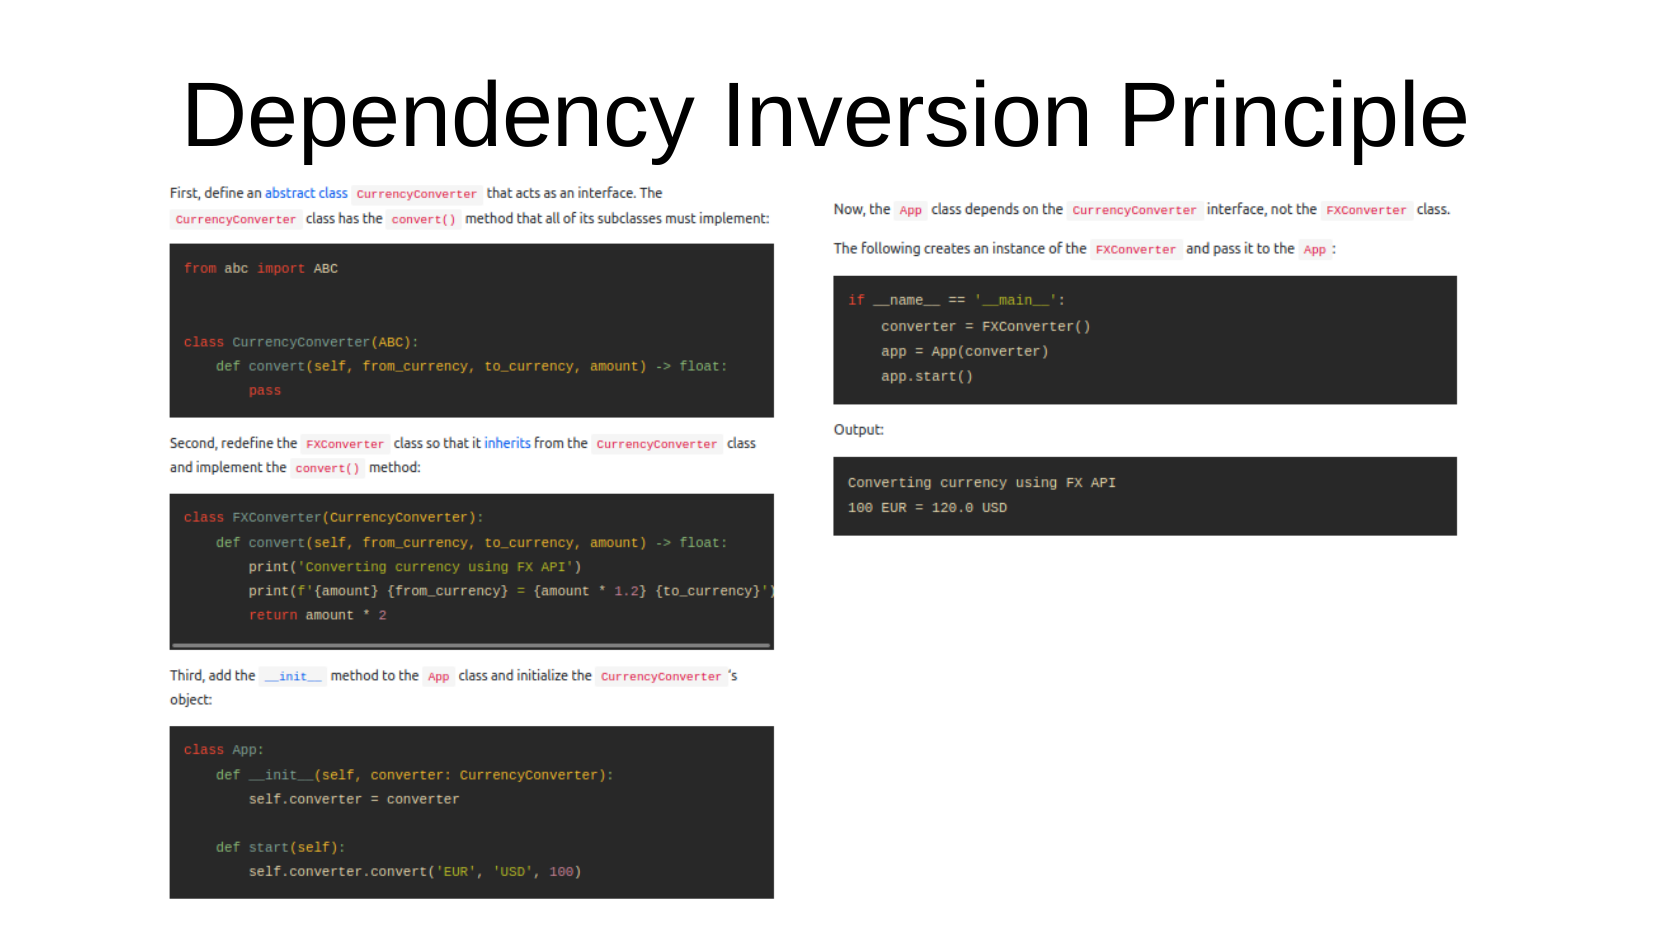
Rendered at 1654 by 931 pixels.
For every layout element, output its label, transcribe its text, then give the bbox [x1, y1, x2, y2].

title Dependency Inversion Principle [82, 37, 1571, 193]
picture [152, 179, 783, 904]
picture [810, 192, 1486, 545]
